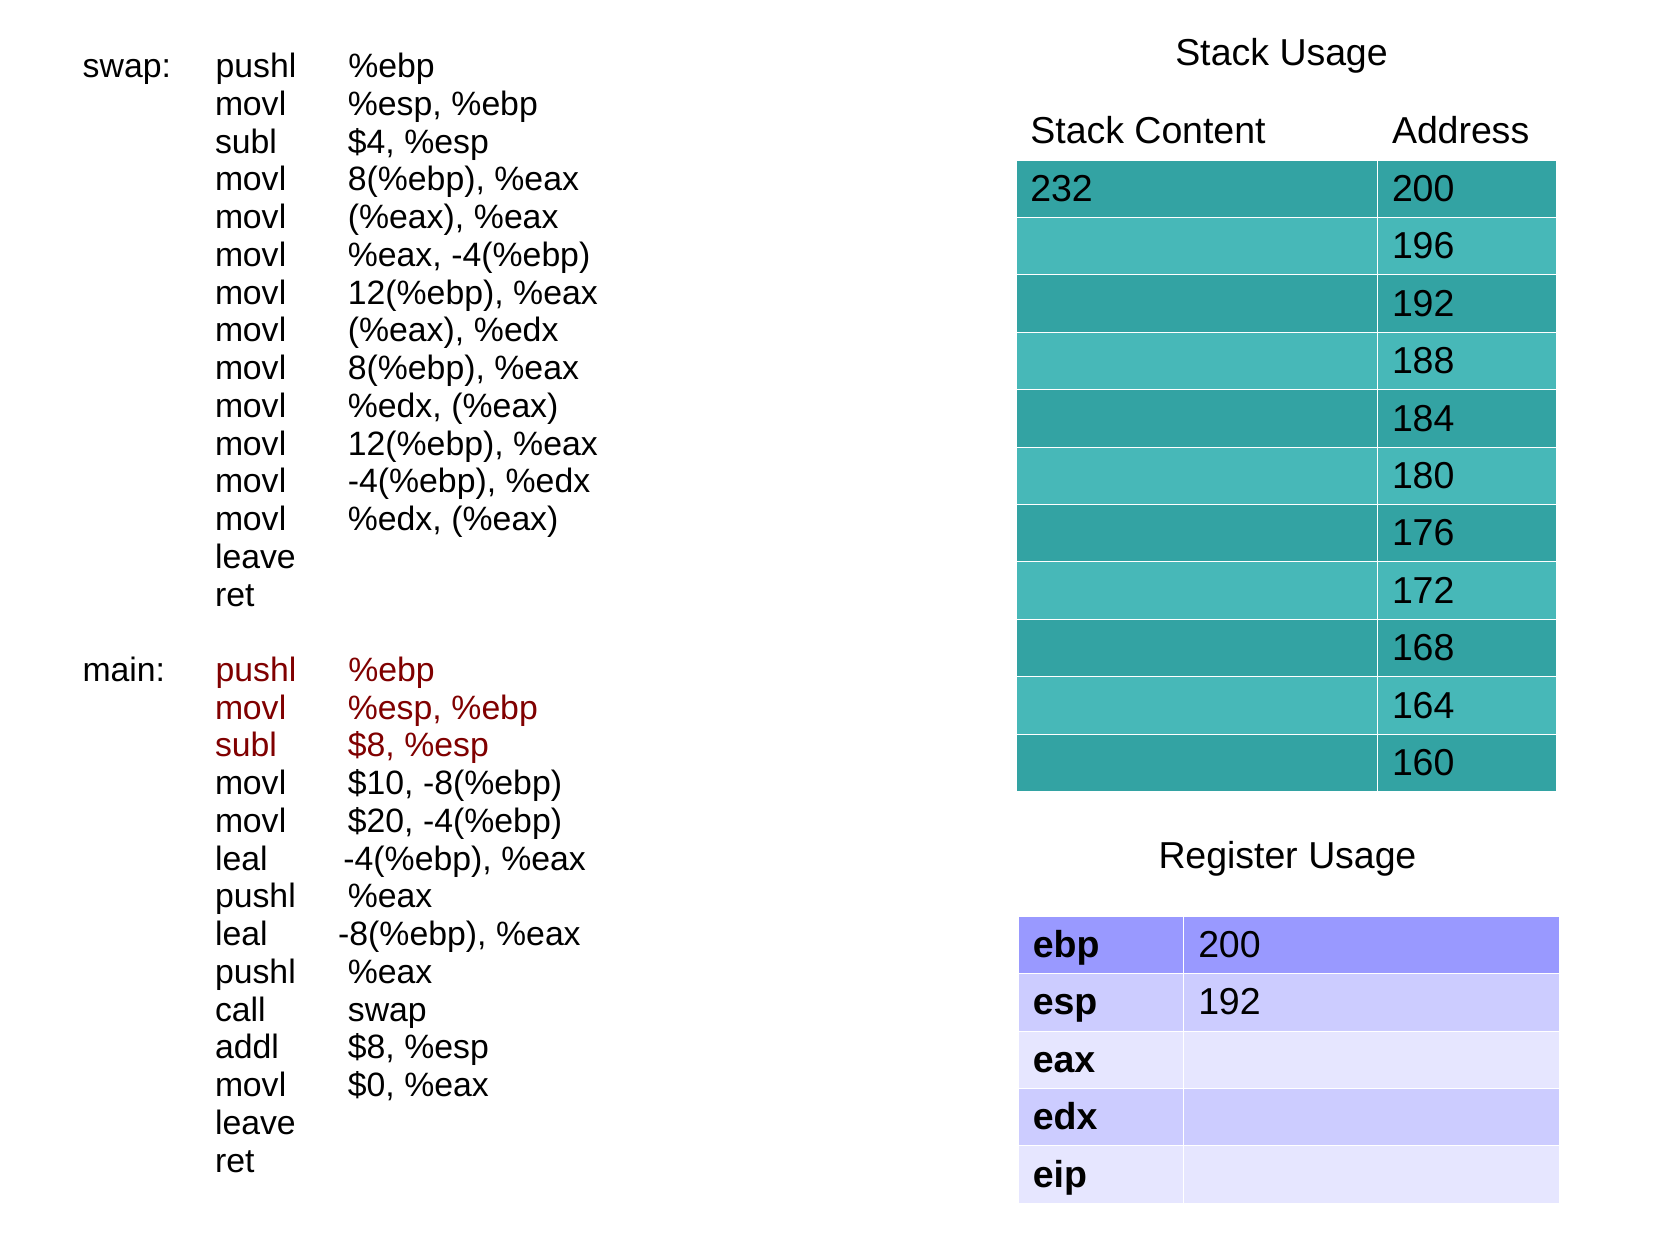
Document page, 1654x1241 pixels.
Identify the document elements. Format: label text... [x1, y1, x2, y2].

table_cell [1017, 390, 1377, 447]
table_cell 180 [1378, 448, 1556, 504]
table_cell 168 [1378, 620, 1556, 676]
list swap: pushl %ebp movl %esp, %ebp subl $4, %esp movl 8(%ebp), %eax movl (%eax), %eax movl %eax, -4(%ebp) movl 12(%ebp), %eax movl (%eax), %edx movl 8(%ebp), %eax movl %edx, (%eax) movl 12(%ebp), %eax movl -4(%ebp), %edx movl %edx, (%eax) leave ret main: pushl %ebp movl %esp, %ebp subl $8, %esp movl $10, -8(%ebp) movl $20, -4(%ebp) leal -4(%ebp), %eax pushl %eax leal -8(%ebp), %eax pushl %eax call swap addl $8, %esp movl $0, %eax leave ret [82, 47, 969, 1182]
table_cell [1184, 1089, 1559, 1145]
table_cell edx [1019, 1089, 1183, 1145]
table_cell [1017, 505, 1377, 561]
table_cell [1017, 735, 1377, 791]
table_cell esp [1019, 974, 1183, 1031]
table_cell 192 [1184, 974, 1559, 1031]
table_cell 172 [1378, 562, 1556, 619]
table_cell [1017, 562, 1377, 619]
table_cell 196 [1378, 218, 1556, 274]
table_header 200 [1184, 917, 1559, 973]
table_cell 232 [1017, 161, 1377, 217]
table_cell [1184, 1032, 1559, 1088]
table_cell 184 [1378, 390, 1556, 447]
table_header Address [1378, 103, 1556, 160]
table_cell [1017, 448, 1377, 504]
table_cell eax [1019, 1032, 1183, 1088]
table_cell 176 [1378, 505, 1556, 561]
text_box Stack Usage [1009, 23, 1554, 81]
table_cell [1017, 275, 1377, 332]
table_cell 188 [1378, 333, 1556, 389]
table_cell 200 [1378, 161, 1556, 217]
table_cell 160 [1378, 735, 1556, 791]
table_cell 164 [1378, 677, 1556, 734]
table_cell [1017, 677, 1377, 734]
table_cell [1184, 1146, 1559, 1203]
table_cell 192 [1378, 275, 1556, 332]
table_header Stack Content [1017, 103, 1377, 160]
table_cell eip [1019, 1146, 1183, 1203]
table_cell [1017, 333, 1377, 389]
table_cell [1017, 218, 1377, 274]
table_header ebp [1019, 917, 1183, 973]
table_cell [1017, 620, 1377, 676]
text_box Register Usage [1015, 826, 1560, 884]
